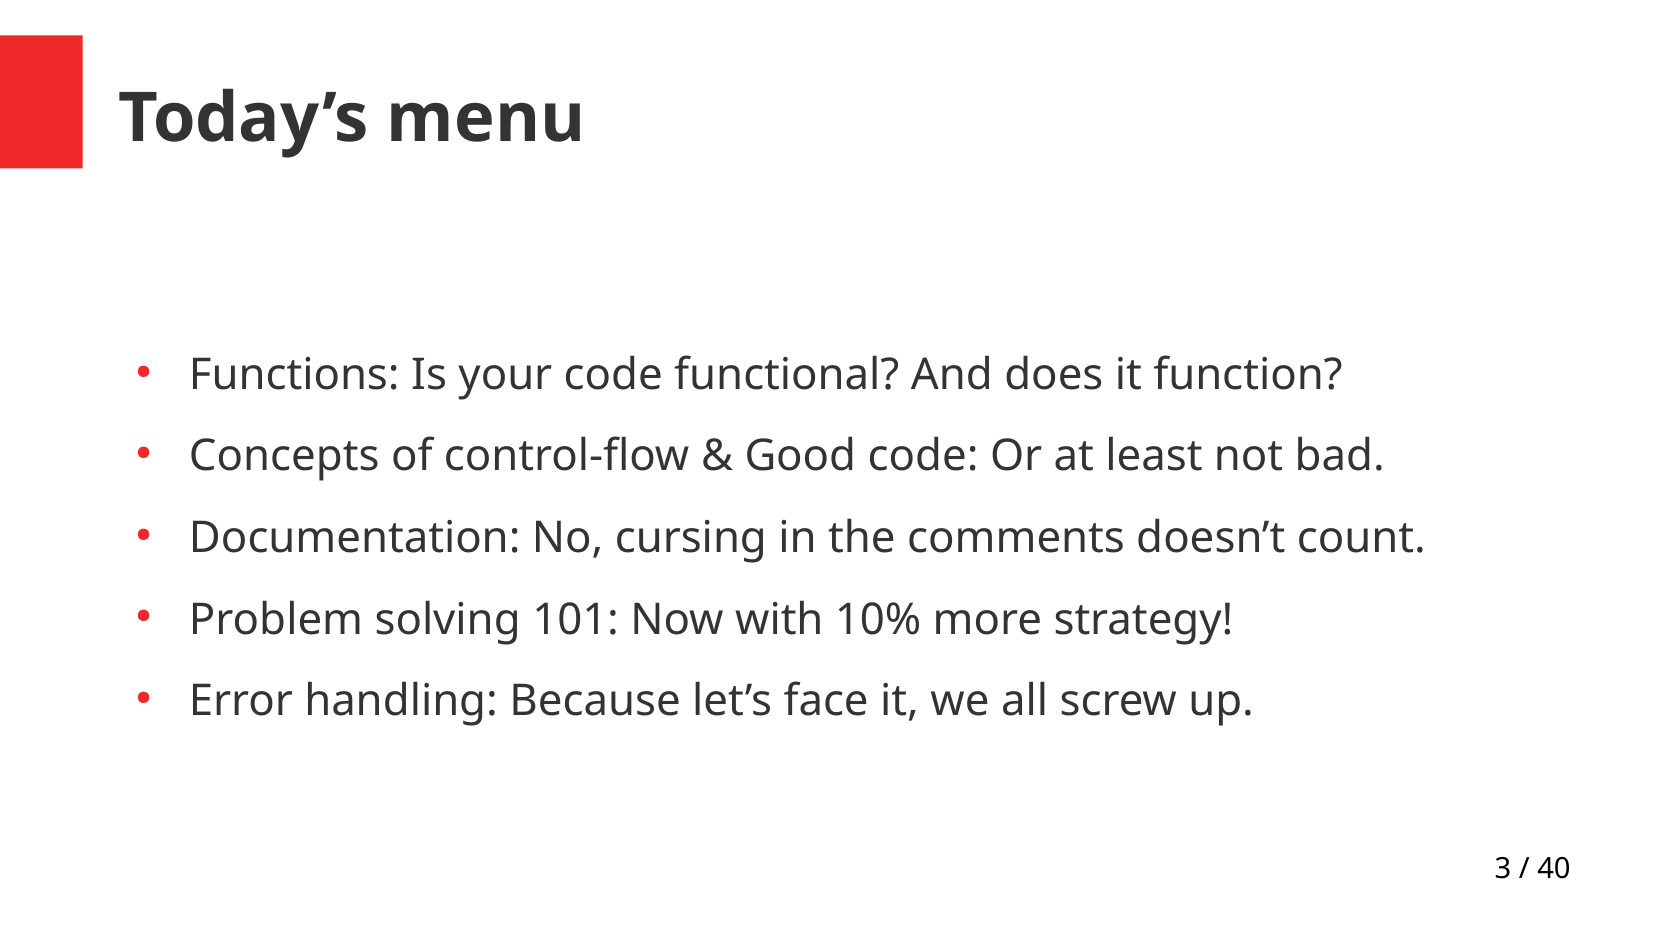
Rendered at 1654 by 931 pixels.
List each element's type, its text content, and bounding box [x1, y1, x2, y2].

list Functions: Is your code functional? And does it function? Concepts of control-flow & Good code: Or at least not bad. Documentation: No, cursing in the comments doesn’t count. Problem solving 101: Now with 10% more strategy! Error handling: Because let’s face it, we all screw up. [118, 265, 1536, 806]
title Today’s menu [118, 37, 1571, 193]
